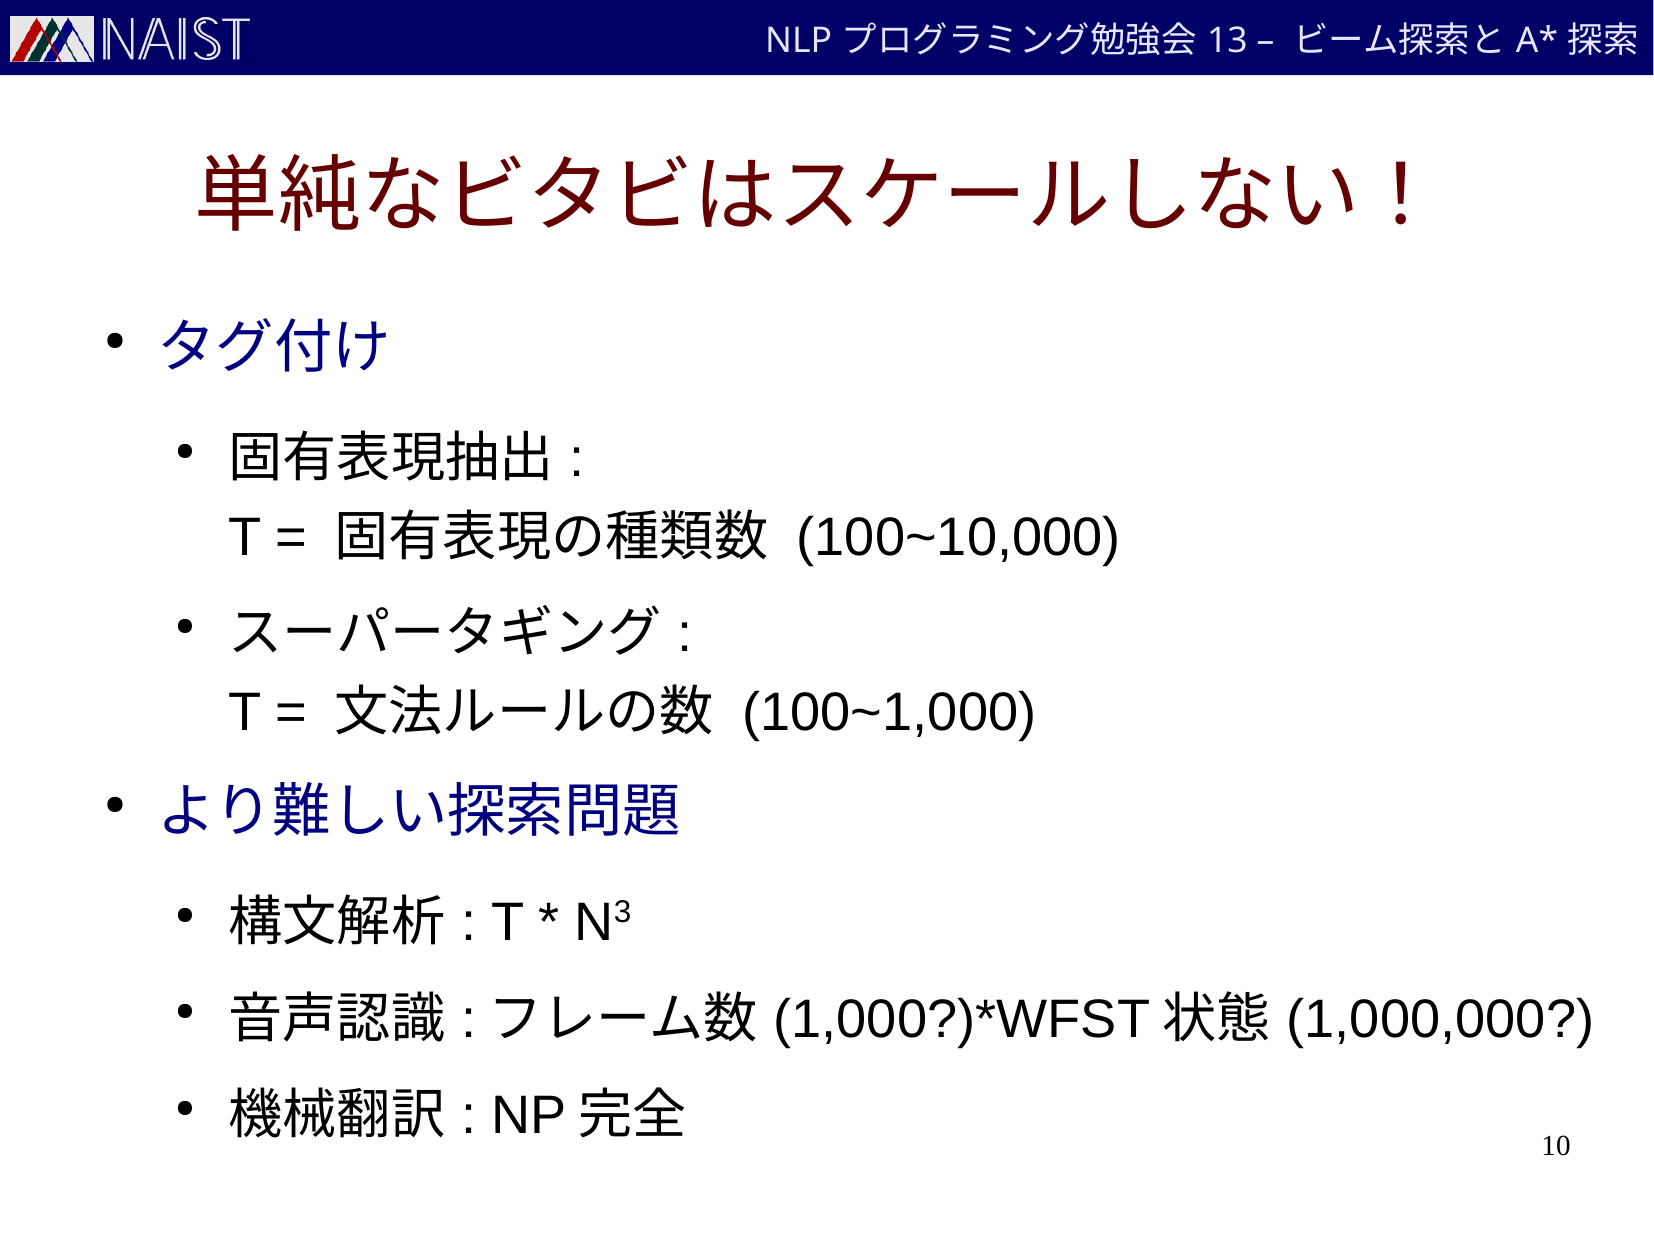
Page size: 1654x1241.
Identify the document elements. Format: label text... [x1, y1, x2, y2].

list タグ付け 固有表現抽出: T = 固有表現の種類数 (100~10,000) スーパータギング: T = 文法ルールの数 (100~1,000) より難しい探索問題 構文解析: T * N3 音声認識:フレーム数(1,000?)*WFST状態(1,000,000?) 機械翻訳: NP完全 [86, 300, 1613, 1119]
title 単純なビタビはスケールしない！ [75, 92, 1564, 285]
picture [10, 16, 94, 62]
picture [102, 17, 251, 60]
